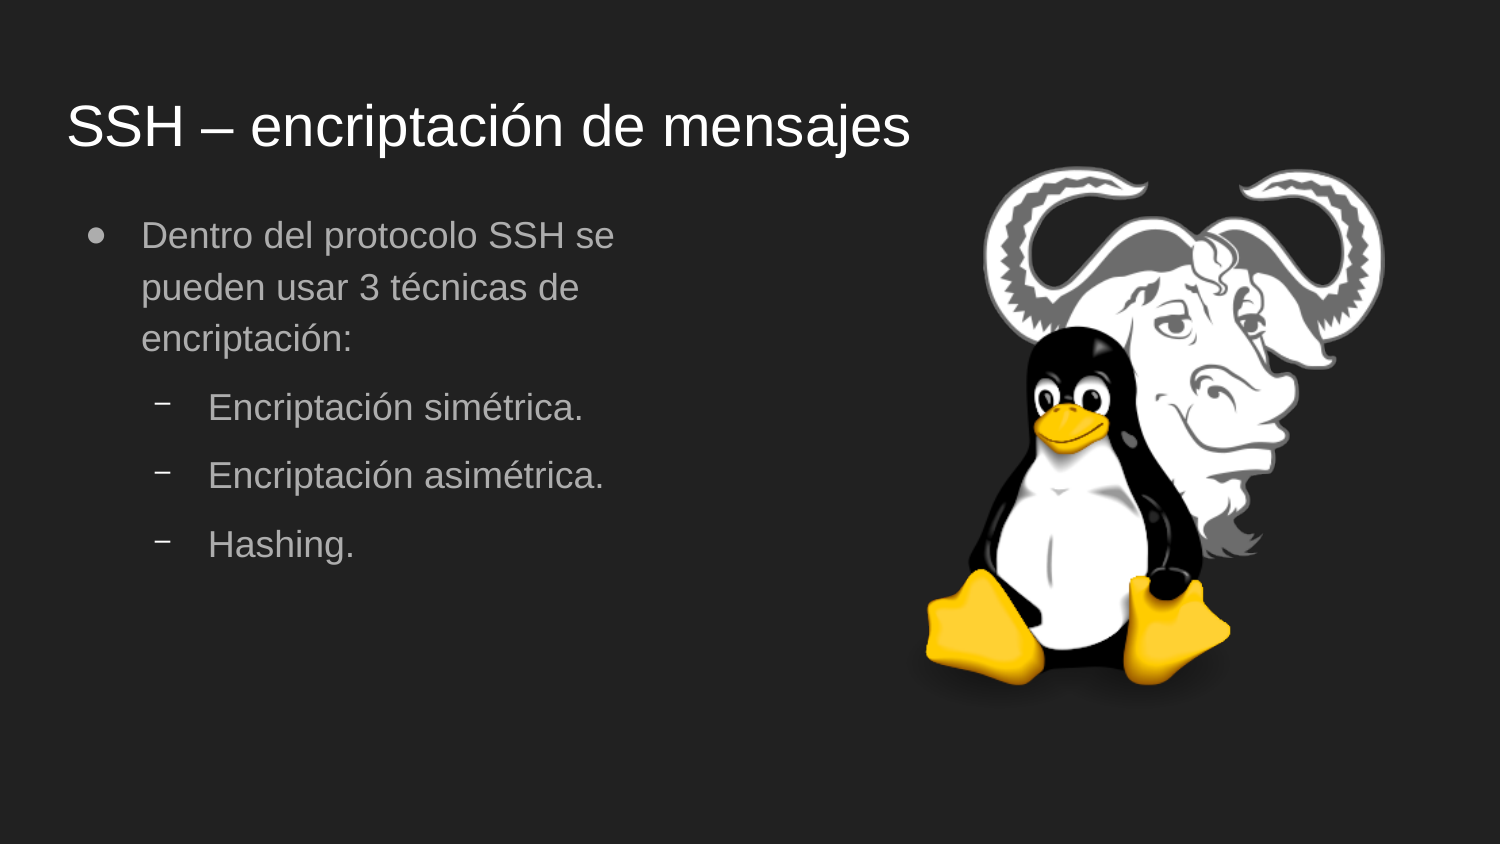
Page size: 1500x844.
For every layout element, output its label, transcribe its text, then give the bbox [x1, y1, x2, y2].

list Dentro del protocolo SSH se pueden usar 3 técnicas de encriptación: Encriptación simétrica. Encriptación asimétrica. Hashing. [51, 189, 750, 750]
picture [906, 166, 1385, 710]
title SSH – encriptación de mensajes [51, 72, 1449, 167]
